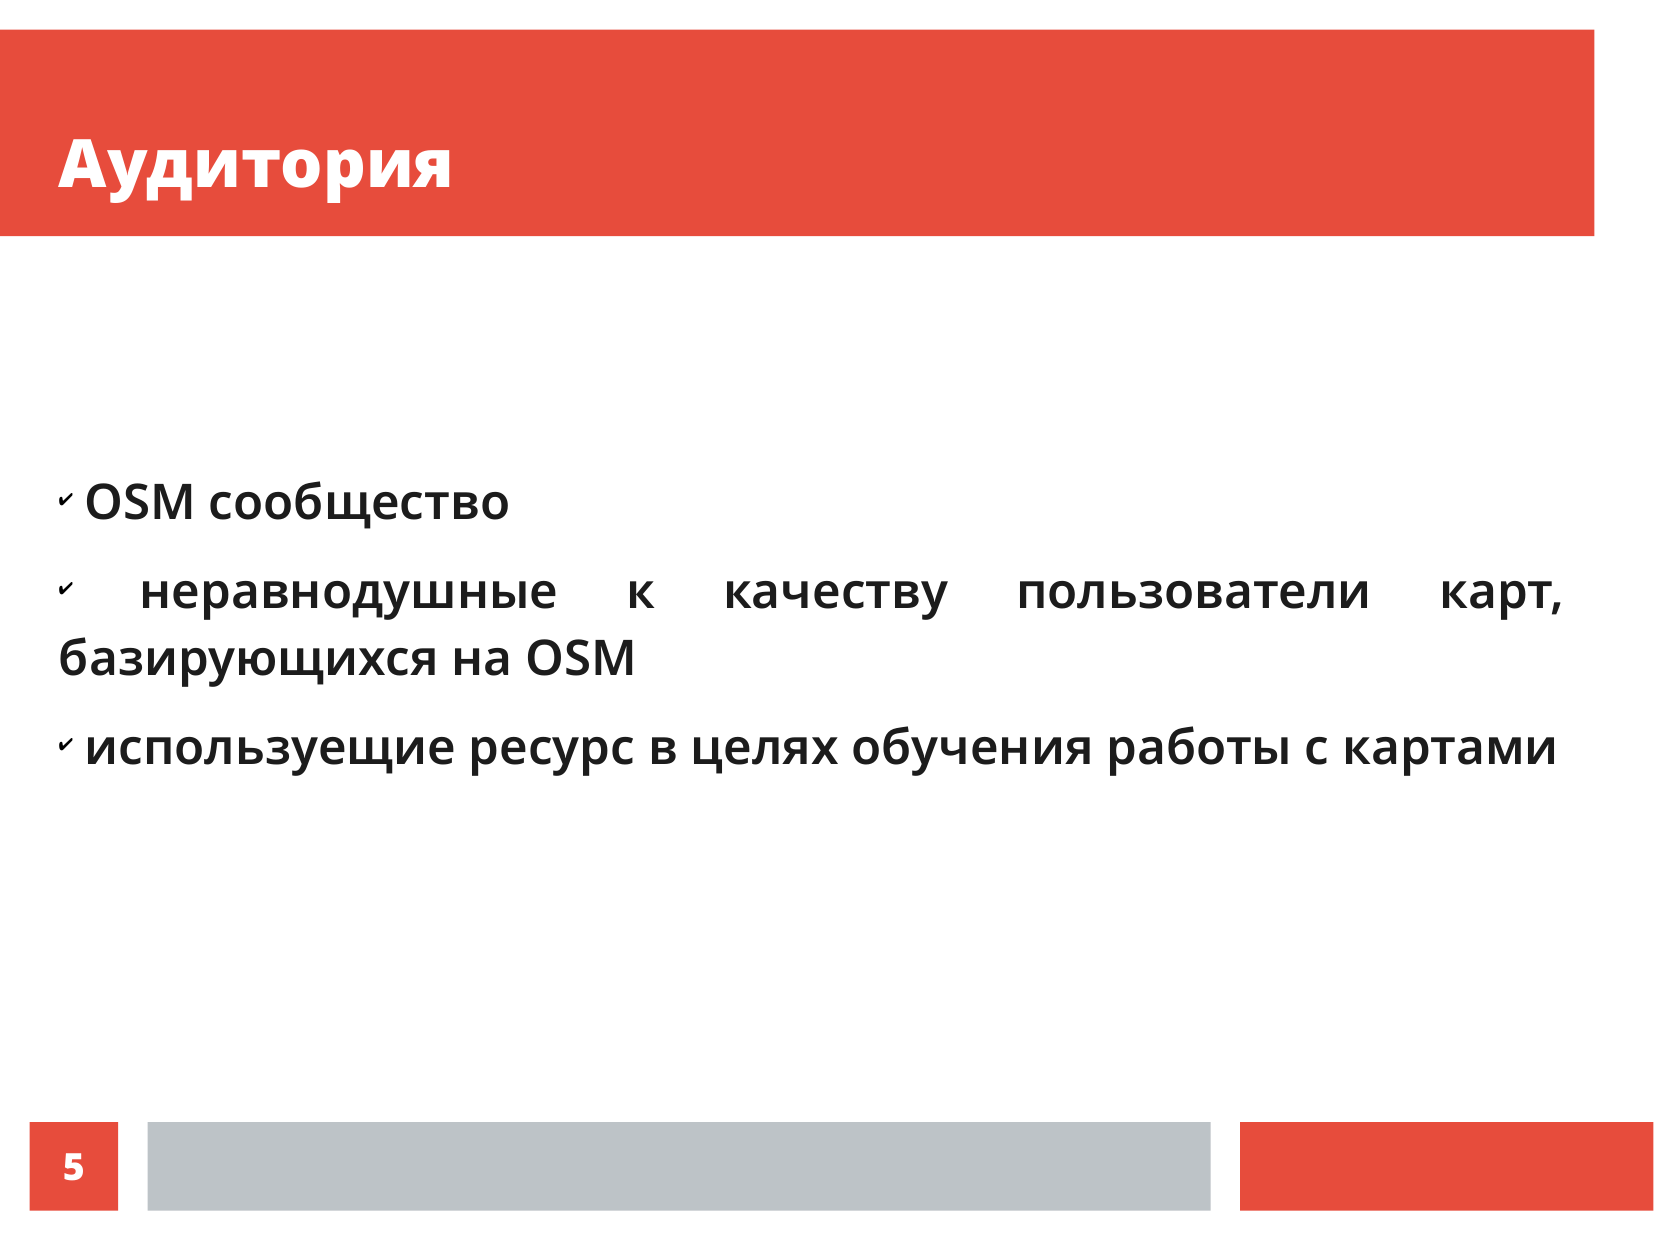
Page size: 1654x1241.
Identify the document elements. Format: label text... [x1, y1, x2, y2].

list OSM сообщество неравнодушные к качеству пользователи карт, базирующихся на OSM используещие ресурс в целях обучения работы с картами [59, 466, 1565, 804]
title Аудитория [59, 59, 1595, 207]
